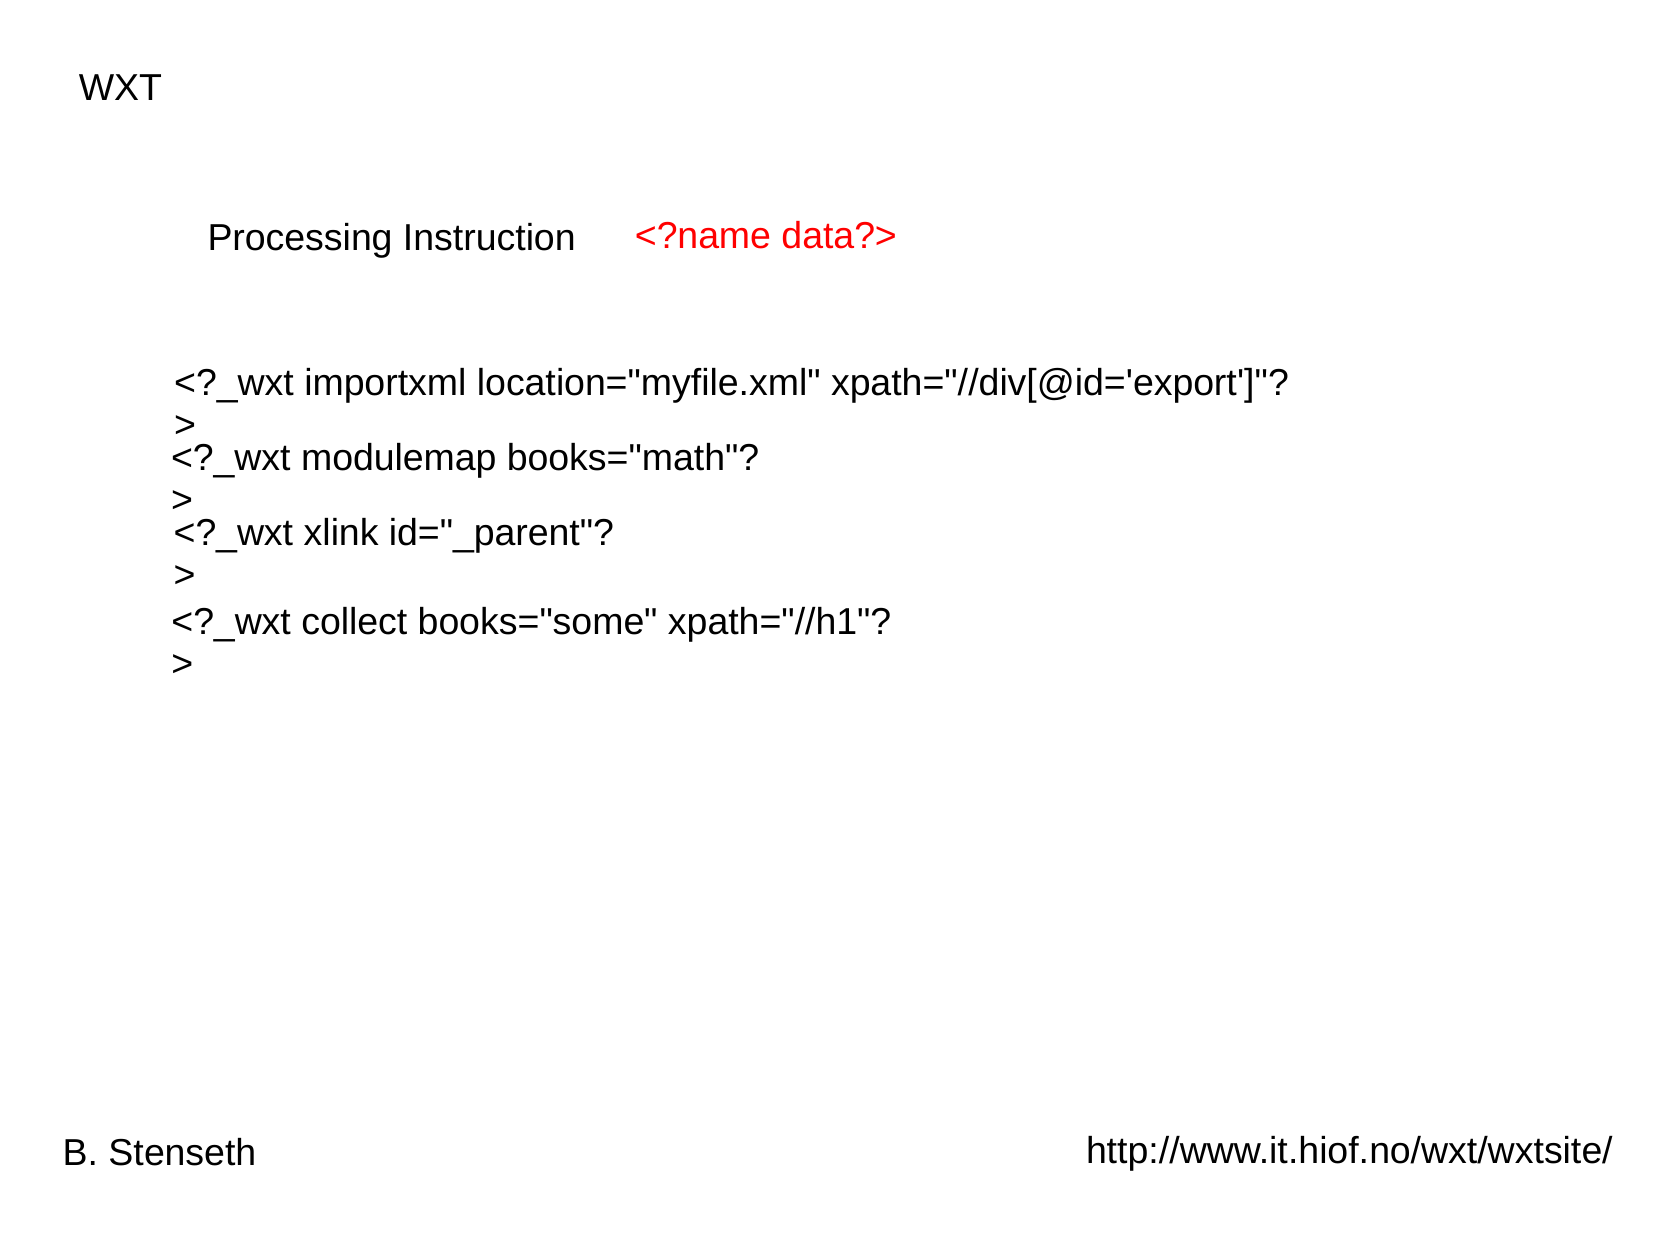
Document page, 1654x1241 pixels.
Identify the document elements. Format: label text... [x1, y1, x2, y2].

text_box WXT [64, 59, 178, 116]
text_box <?name data?> [620, 206, 912, 264]
text_box Processing Instruction [192, 208, 591, 266]
text_box http://www.it.hiof.no/wxt/wxtsite/ [1071, 1122, 1625, 1182]
text_box <?_wxt modulemap books="math"?> [156, 428, 796, 486]
text_box <?_wxt importxml location="myfile.xml" xpath="//div[@id='export']"?> [159, 354, 1324, 412]
text_box B. Stenseth [47, 1124, 272, 1182]
text_box <?_wxt collect books="some" xpath="//h1"?> [156, 592, 928, 650]
text_box <?_wxt xlink id="_parent"?> [158, 504, 650, 562]
